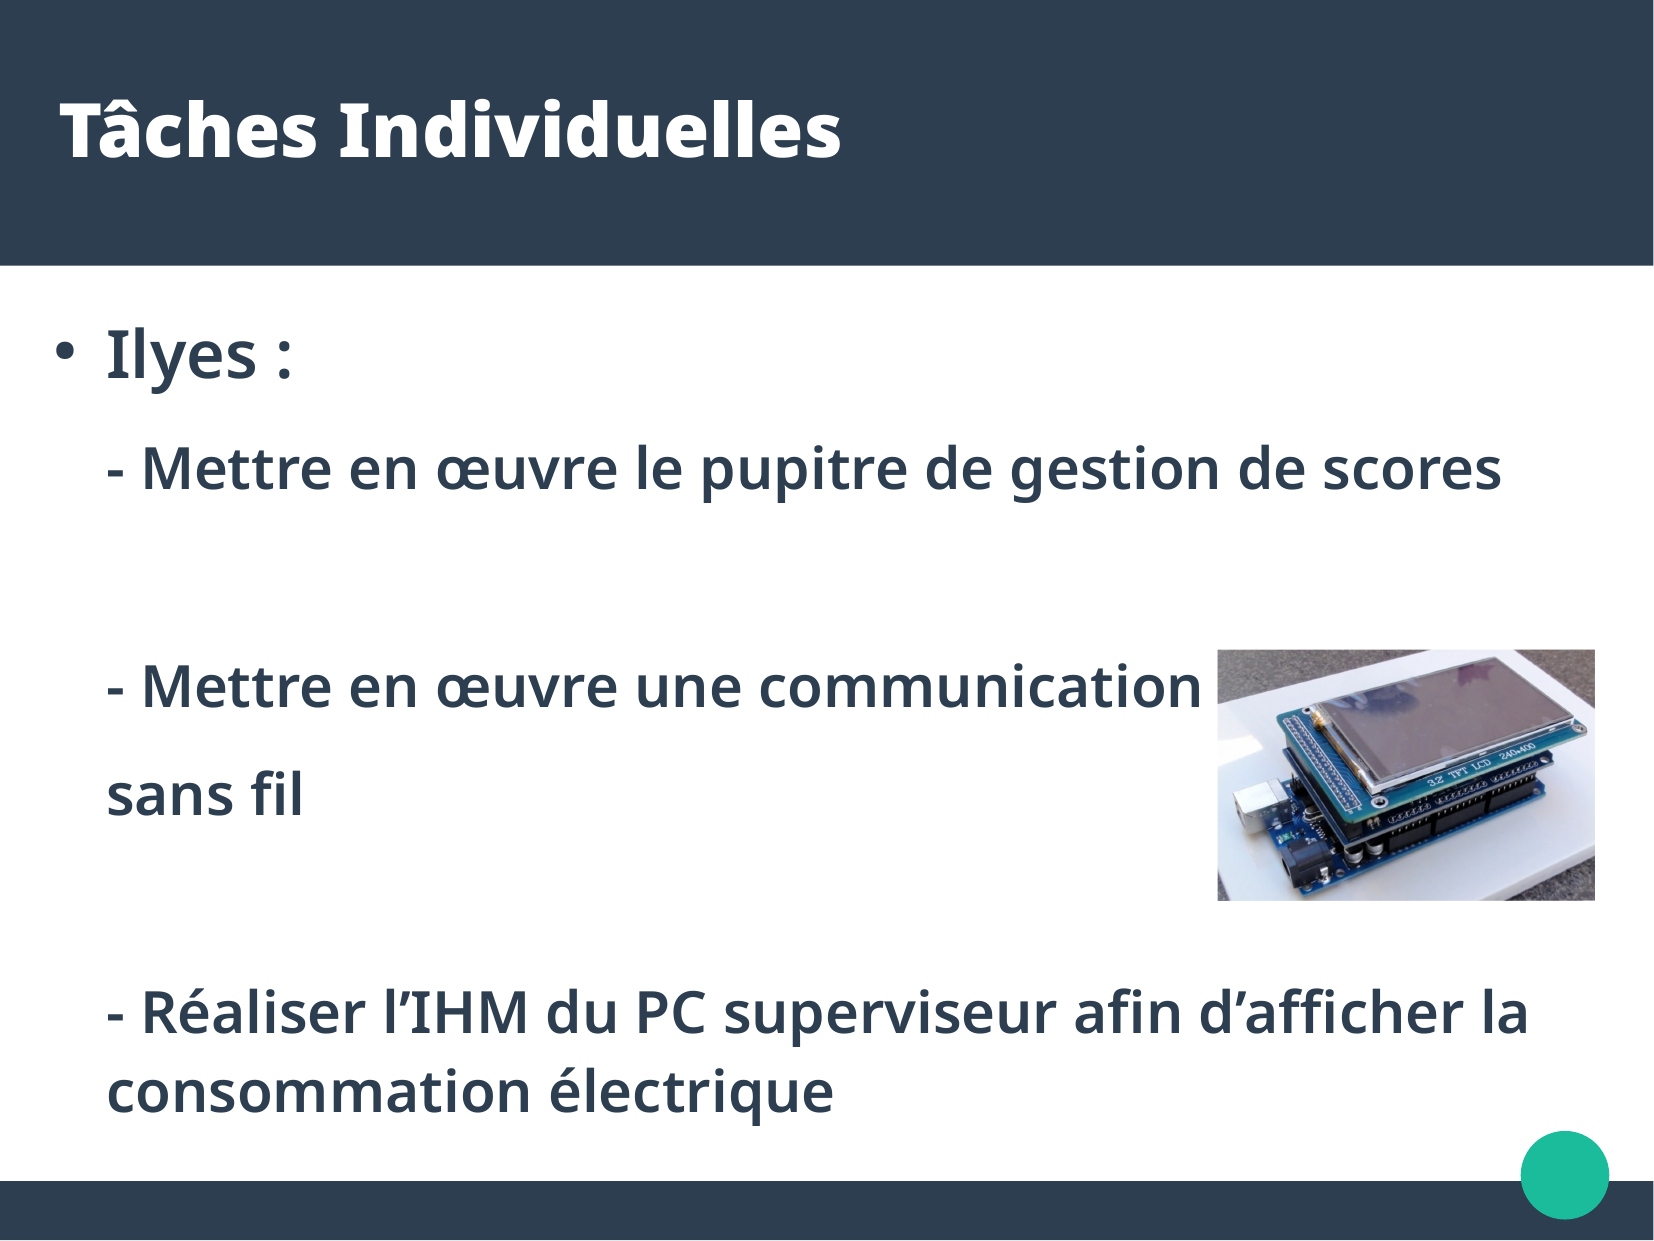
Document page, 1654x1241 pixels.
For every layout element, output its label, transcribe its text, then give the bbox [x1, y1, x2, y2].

list Ilyes : - Mettre en œuvre le pupitre de gestion de scores - Mettre en œuvre une communication sans fil - Réaliser l’IHM du PC superviseur afin d’afficher la consommation électrique [35, 307, 1571, 1134]
title Tâches Individuelles [59, 49, 1595, 207]
picture [1217, 649, 1595, 901]
